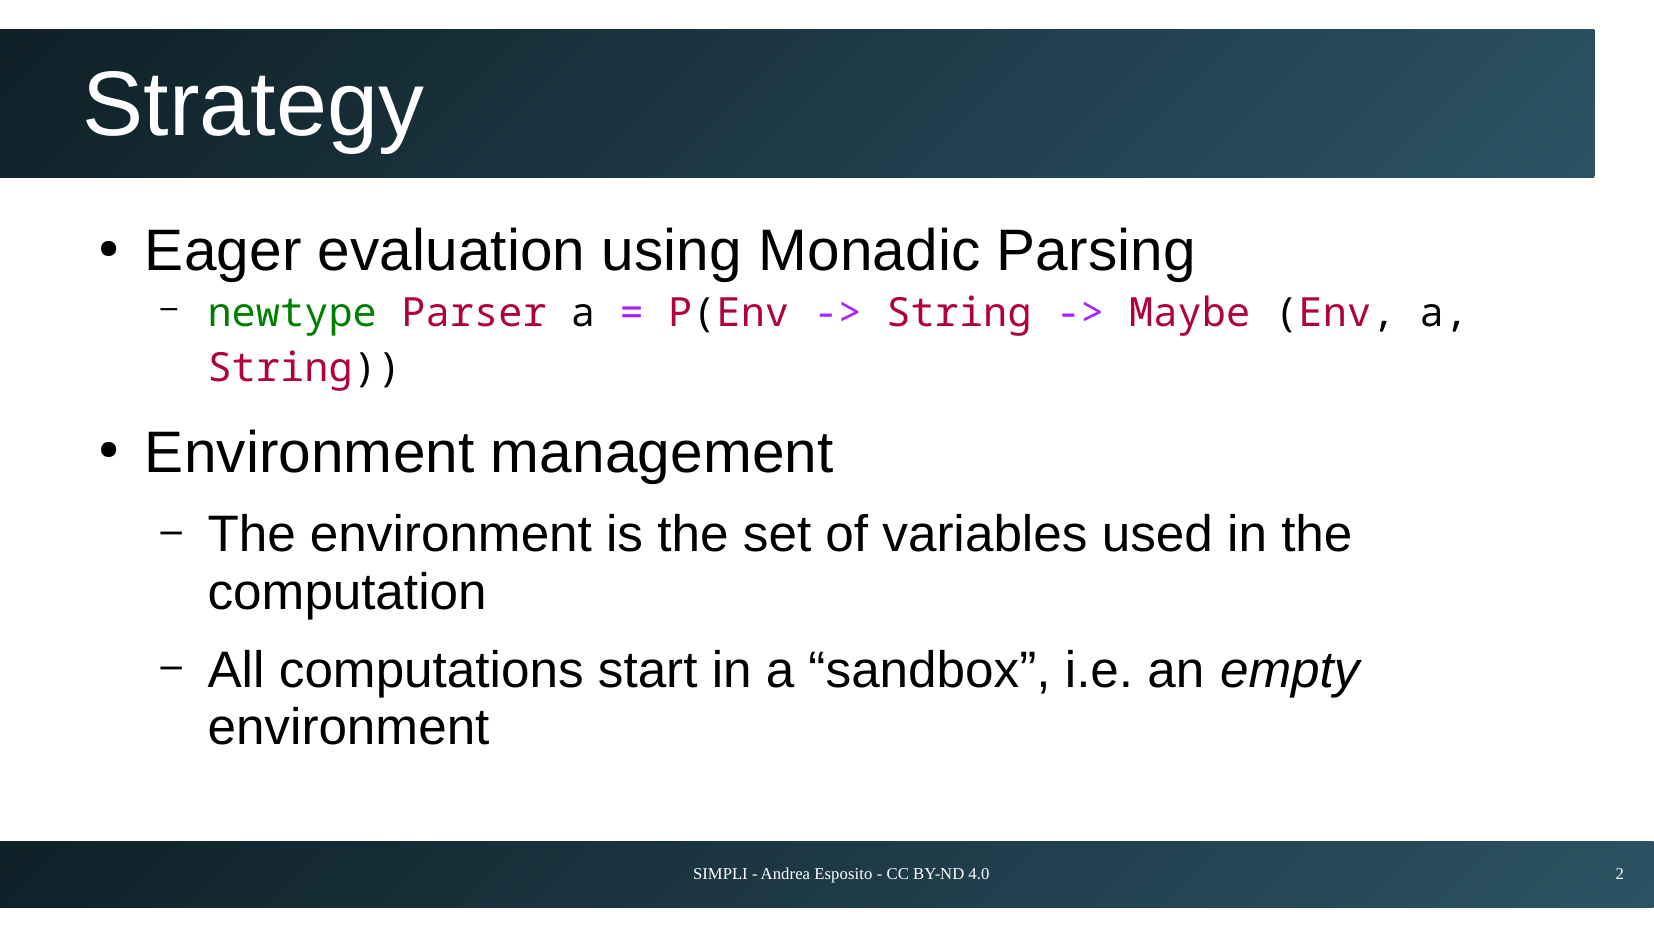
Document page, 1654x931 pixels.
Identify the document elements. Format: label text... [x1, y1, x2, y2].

list Eager evaluation using Monadic Parsing newtype Parser a = P(Env -> String -> Maybe (Env, a, String)) Environment management The environment is the set of variables used in the computation All computations start in a “sandbox”, i.e. an empty environment [82, 217, 1571, 758]
title Strategy [82, 29, 1595, 178]
